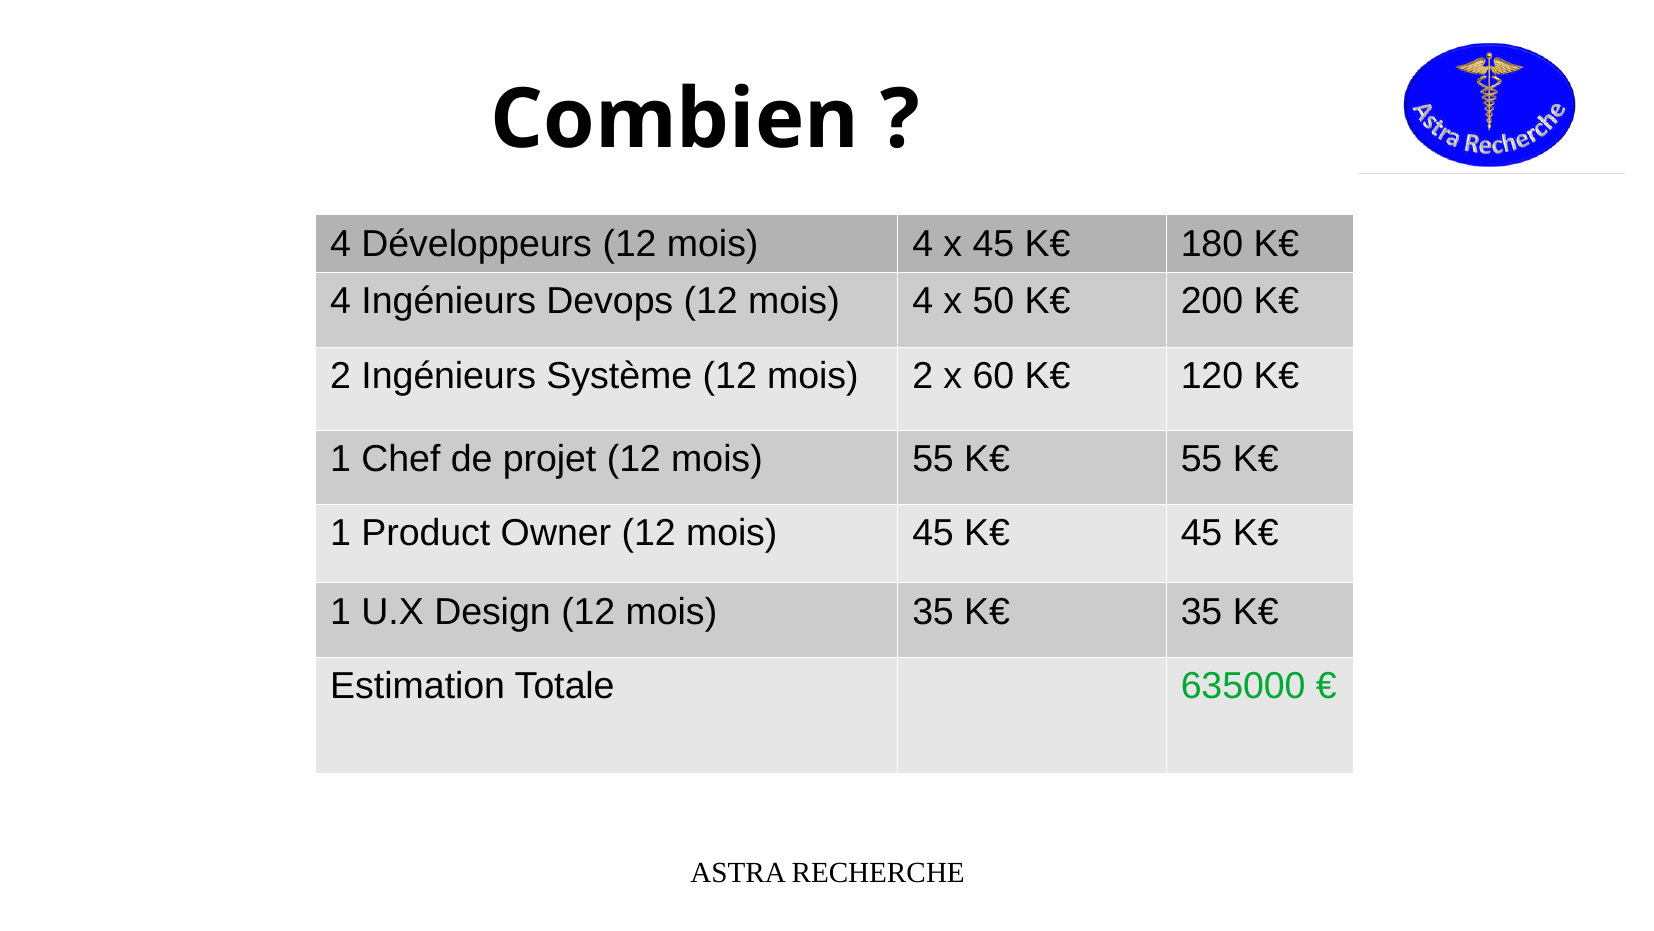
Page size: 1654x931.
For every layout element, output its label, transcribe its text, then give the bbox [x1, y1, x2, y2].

picture [1358, 29, 1625, 178]
table_cell 1 U.X Design (12 mois) [316, 583, 897, 657]
table_cell 4 Ingénieurs Devops (12 mois) [316, 273, 897, 347]
table_cell 55 K€ [1167, 431, 1353, 504]
table_cell 45 K€ [1167, 505, 1353, 582]
table_cell 2 Ingénieurs Système (12 mois) [316, 348, 897, 430]
table_header 4 x 45 K€ [898, 215, 1166, 272]
table_cell Estimation Totale [316, 658, 897, 773]
table_cell 1 Chef de projet (12 mois) [316, 431, 897, 504]
table_cell 120 K€ [1167, 348, 1353, 430]
title Combien ? [82, 37, 1329, 193]
table_cell 635000 € [1167, 658, 1353, 773]
table_cell 35 K€ [1167, 583, 1353, 657]
table_header 180 K€ [1167, 215, 1353, 272]
table_cell [898, 658, 1166, 773]
table_cell 35 K€ [898, 583, 1166, 657]
table_header 4 Développeurs (12 mois) [316, 215, 897, 272]
table_cell 4 x 50 K€ [898, 273, 1166, 347]
table_cell 55 K€ [898, 431, 1166, 504]
table_cell 45 K€ [898, 505, 1166, 582]
table_cell 2 x 60 K€ [898, 348, 1166, 430]
table_cell 1 Product Owner (12 mois) [316, 505, 897, 582]
table_cell 200 K€ [1167, 273, 1353, 347]
